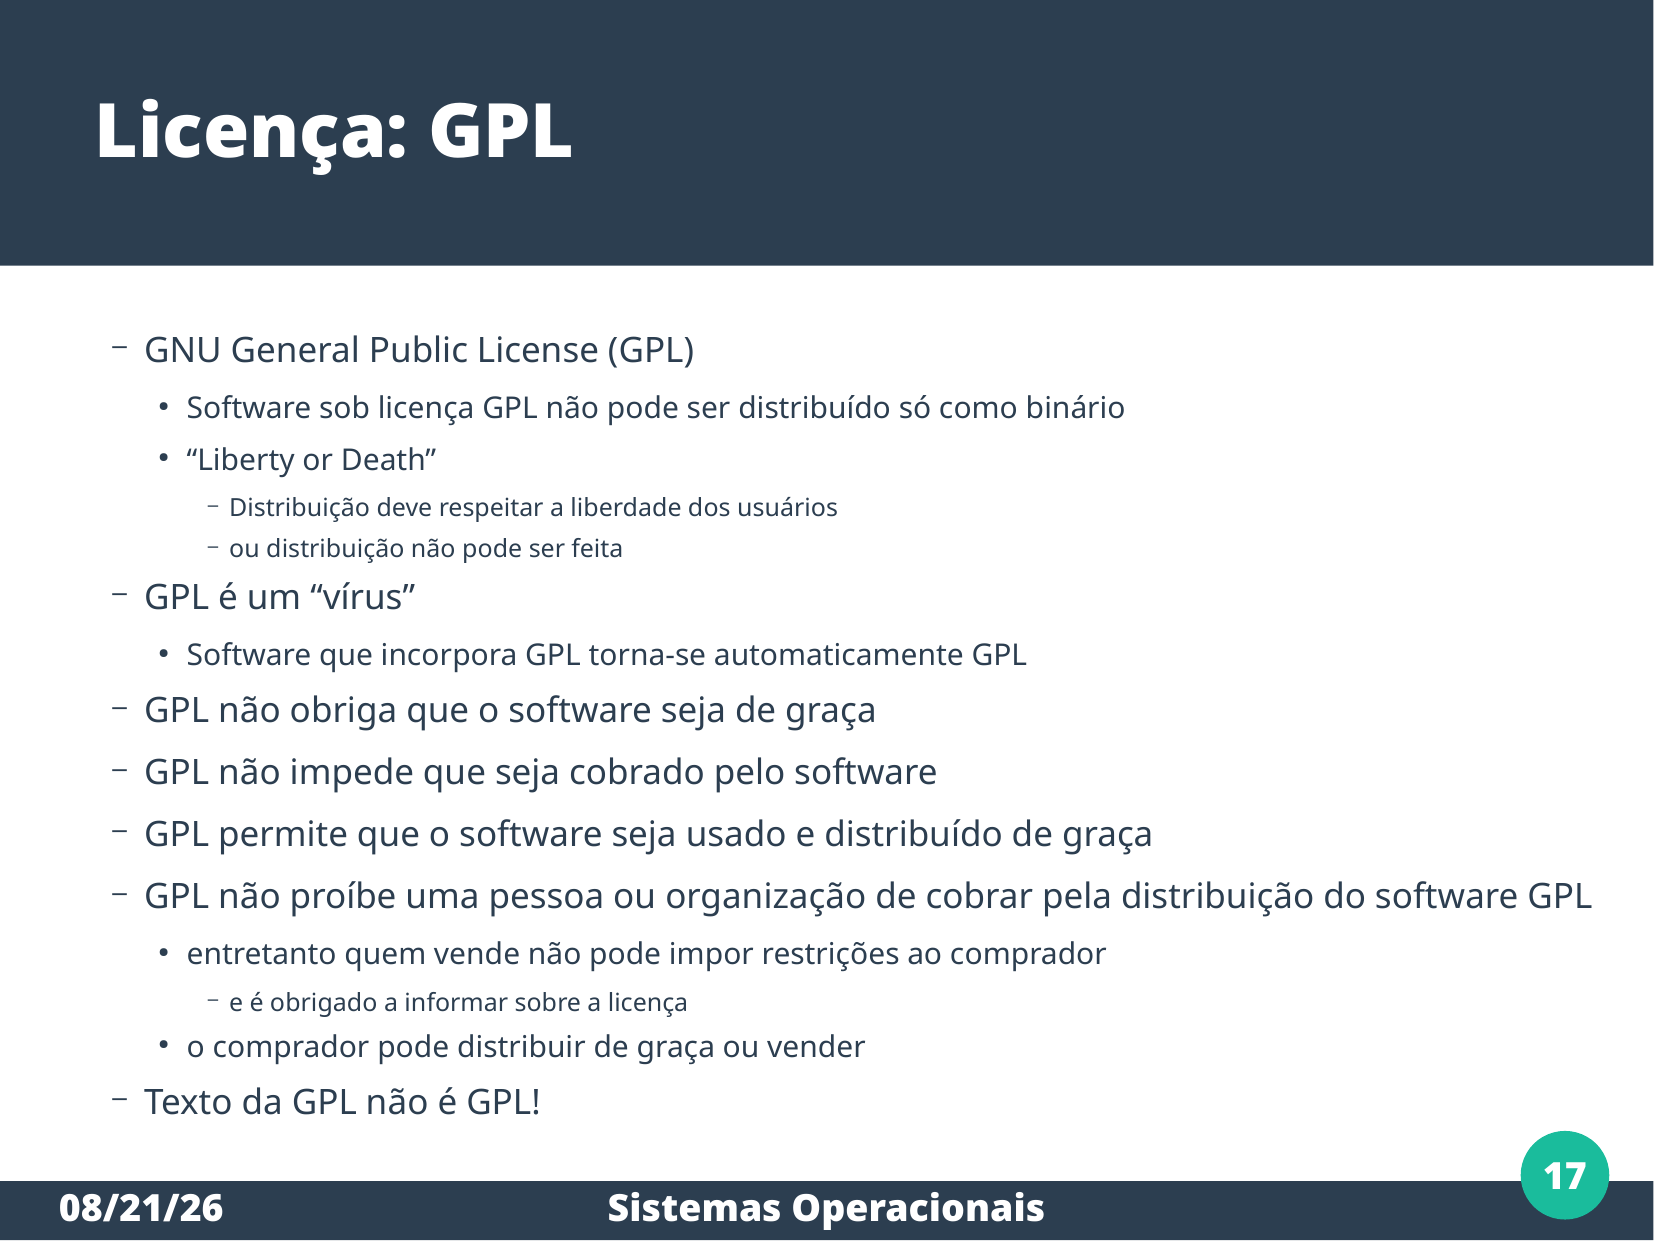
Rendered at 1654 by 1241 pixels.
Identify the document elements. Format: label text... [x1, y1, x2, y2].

list GNU General Public License (GPL) Software sob licença GPL não pode ser distribuído só como binário “Liberty or Death” Distribuição deve respeitar a liberdade dos usuários ou distribuição não pode ser feita GPL é um “vírus” Software que incorpora GPL torna-se automaticamente GPL GPL não obriga que o software seja de graça GPL não impede que seja cobrado pelo software GPL permite que o software seja usado e distribuído de graça GPL não proíbe uma pessoa ou organização de cobrar pela distribuição do software GPL entretanto quem vende não pode impor restrições ao comprador e é obrigado a informar sobre a licença o comprador pode distribuir de graça ou vender Texto da GPL não é GPL! [59, 324, 1595, 1152]
title Licença: GPL [59, 49, 1595, 207]
